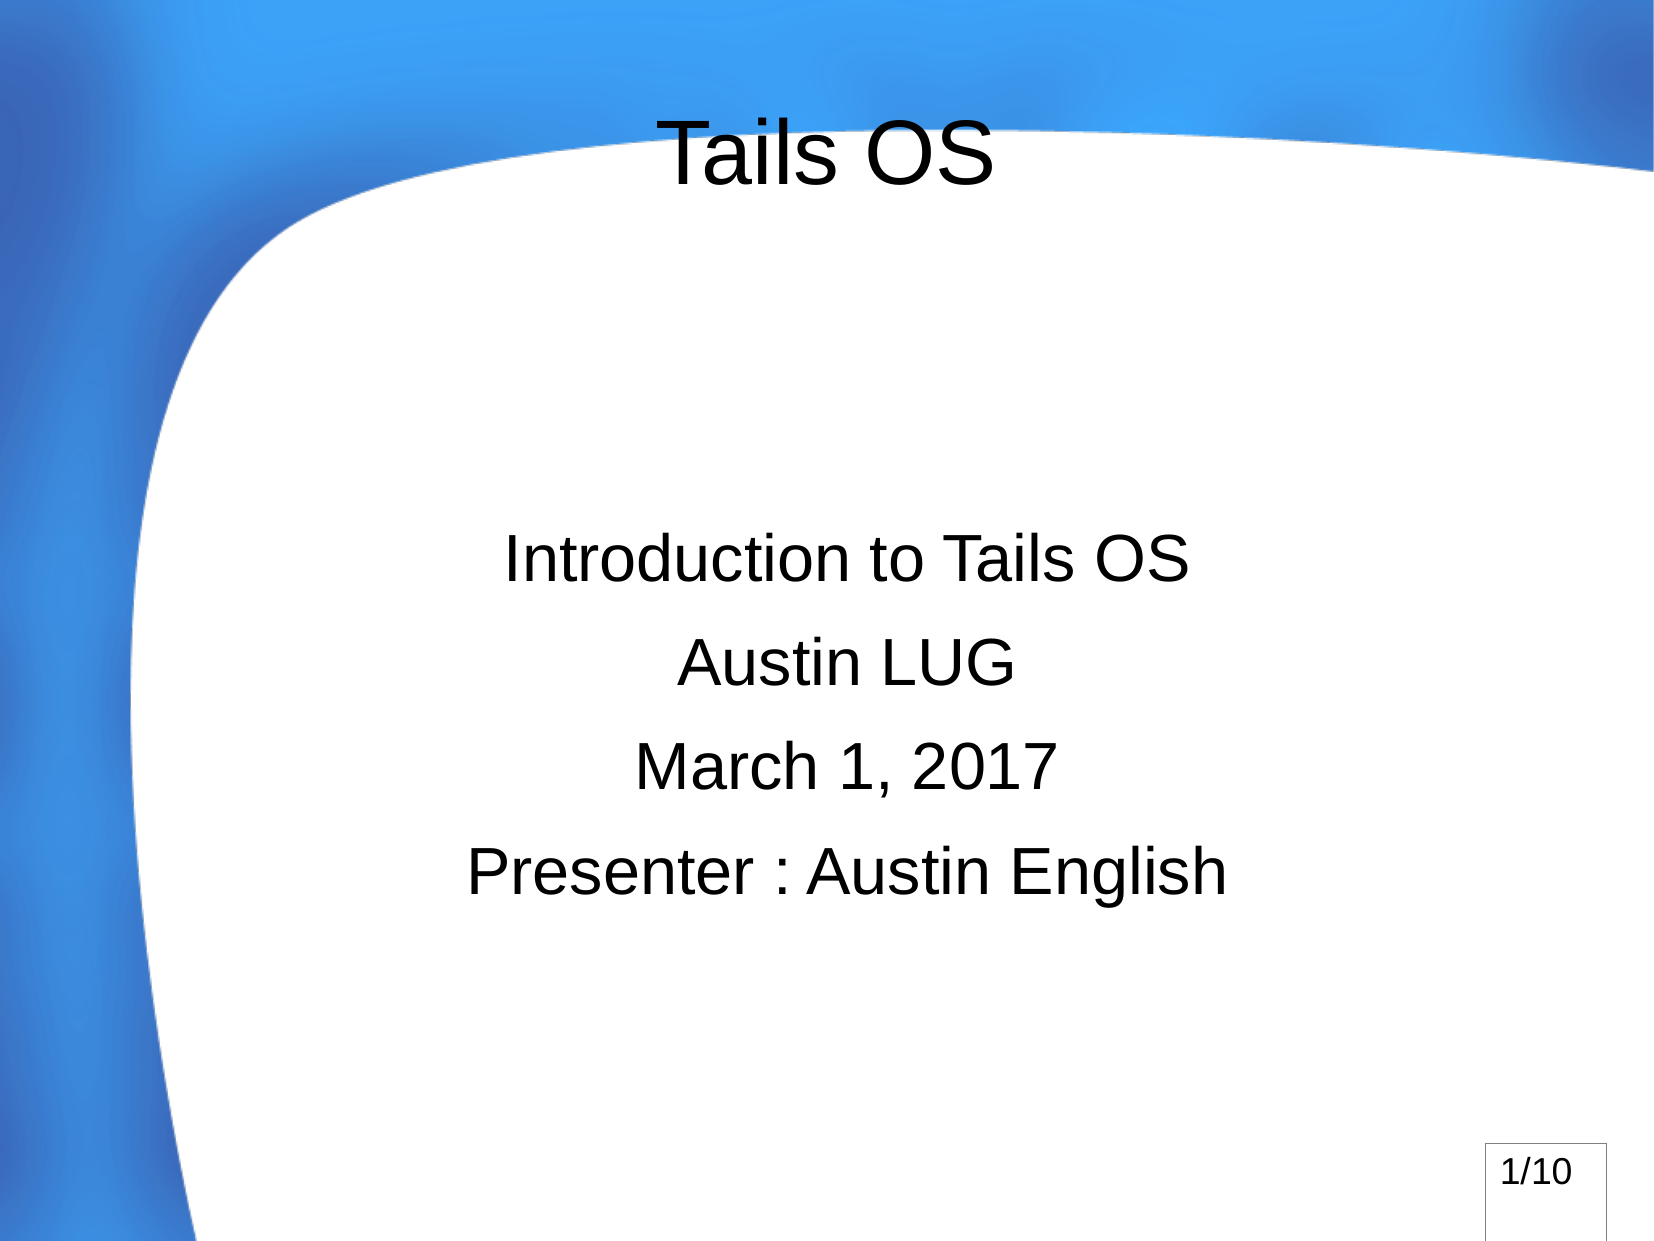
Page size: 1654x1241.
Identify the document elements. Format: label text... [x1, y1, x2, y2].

picture [0, 0, 1654, 1241]
text_box <number>/10 [1485, 1143, 1607, 1241]
list Introduction to Tails OS Austin LUG March 1, 2017 Presenter : Austin English [120, 520, 1576, 1241]
title Tails OS [82, 49, 1571, 257]
